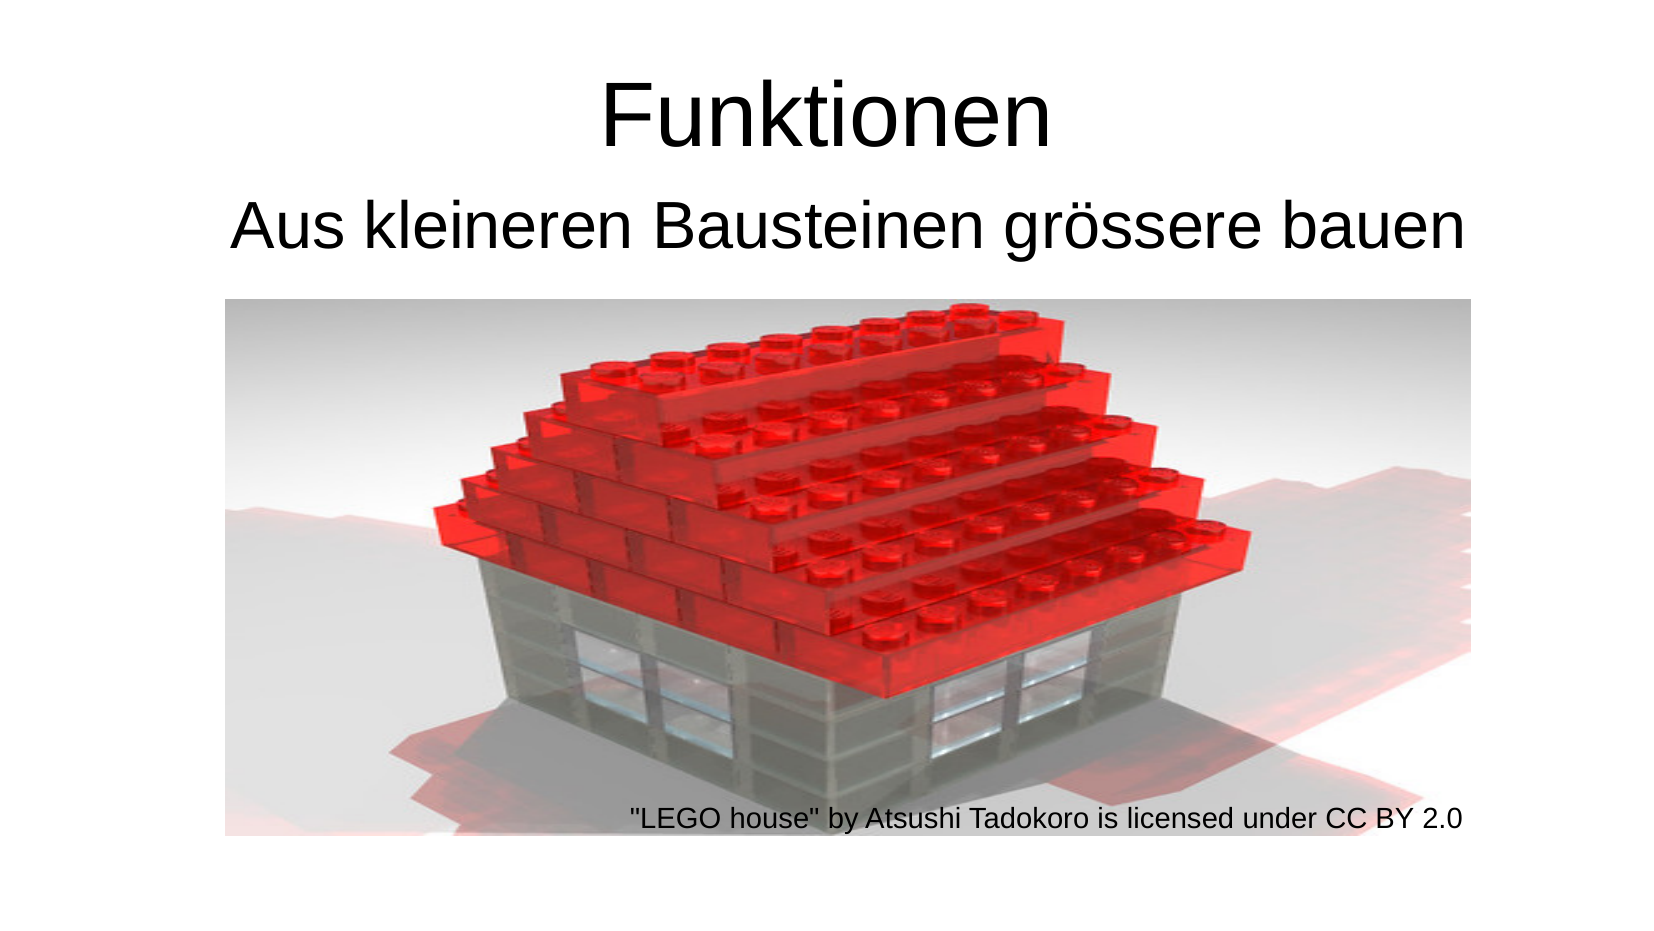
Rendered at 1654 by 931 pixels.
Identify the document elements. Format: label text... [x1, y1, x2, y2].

picture [225, 299, 1471, 836]
text_box "LEGO house" by Atsushi Tadokoro is licensed under CC BY 2.0 [615, 795, 1481, 843]
subtitle Aus kleineren Bausteinen grössere bauen [105, 105, 1594, 346]
title Funktionen [82, 37, 1571, 193]
